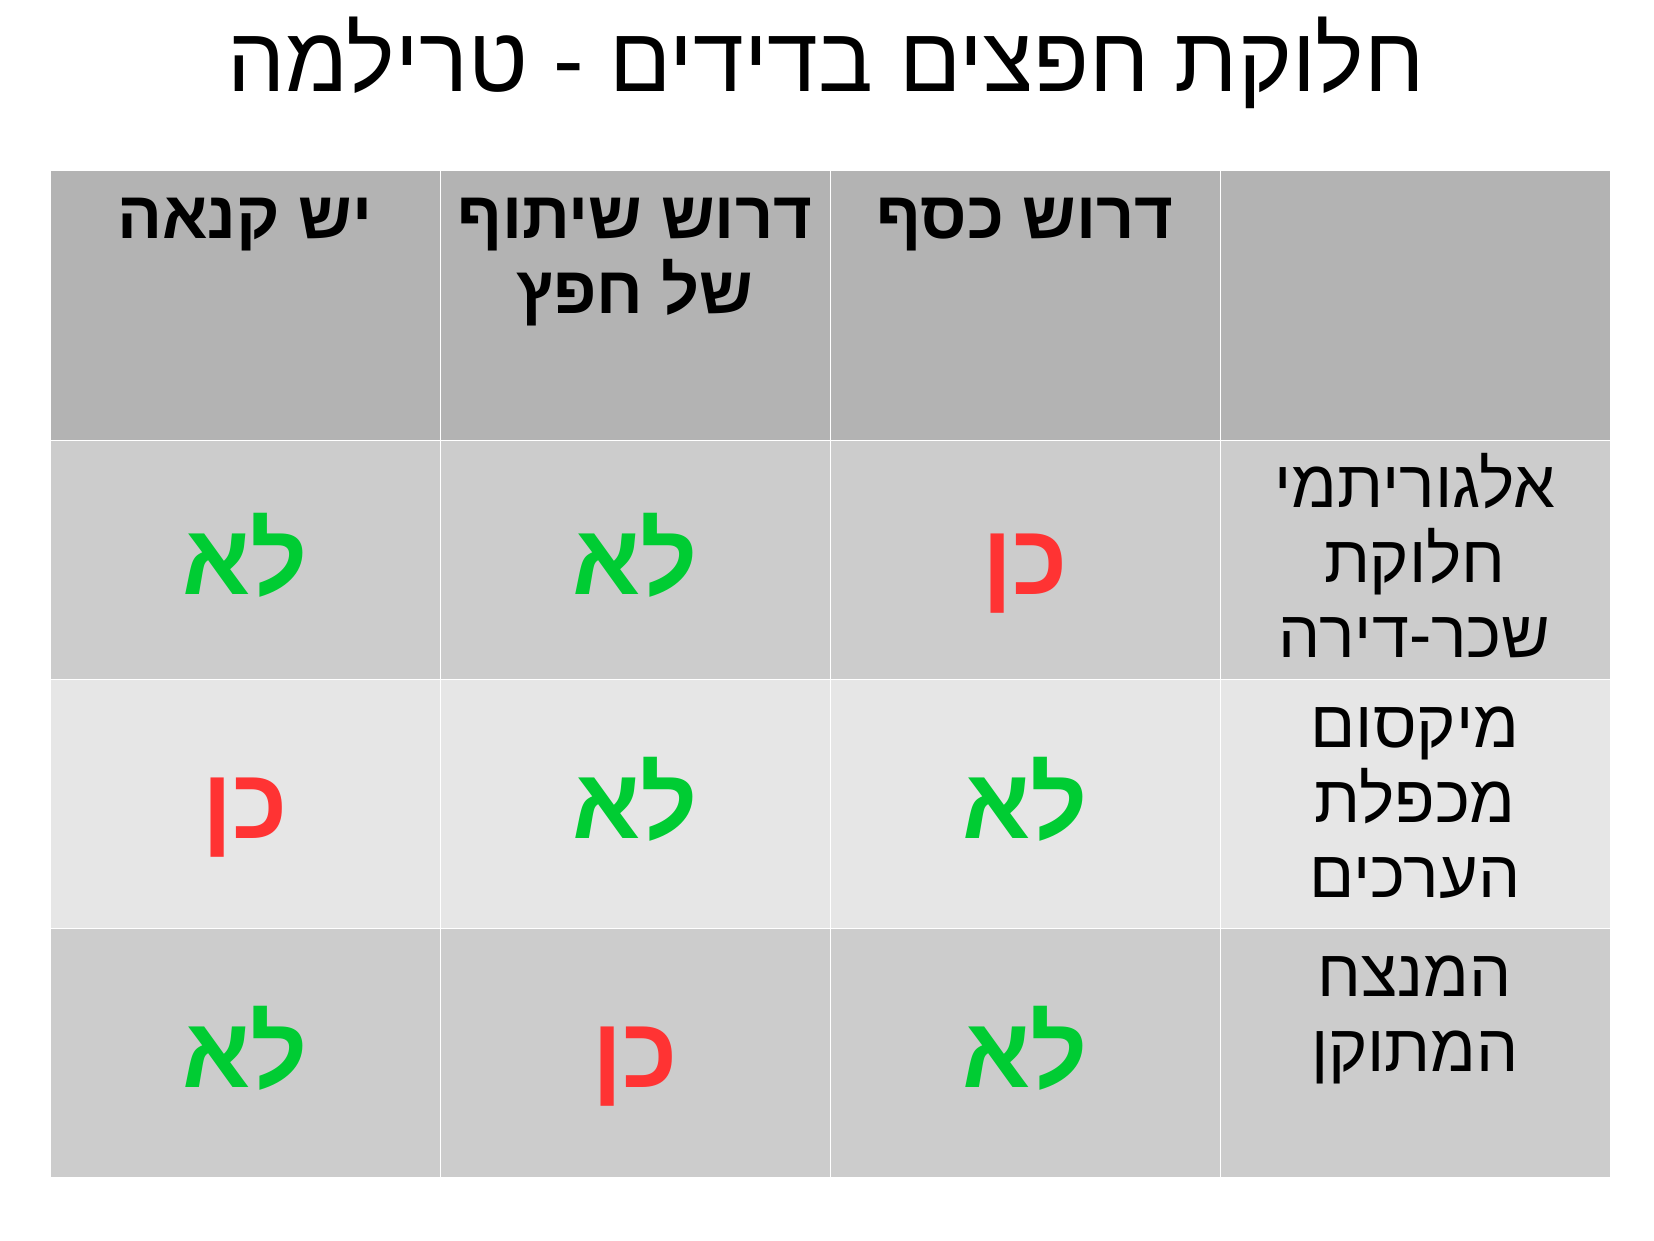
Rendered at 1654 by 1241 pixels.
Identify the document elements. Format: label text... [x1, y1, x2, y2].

table_cell אלגוריתמי חלוקת שכר-דירה [1221, 441, 1610, 679]
table_cell כן [51, 680, 440, 928]
table_header יש קנאה [51, 171, 440, 440]
table_cell לא [441, 441, 830, 679]
table_cell לא [831, 929, 1220, 1177]
table_header דרוש כסף [831, 171, 1220, 440]
table_header דרוש שיתוף של חפץ [441, 171, 830, 440]
table_cell כן [441, 929, 830, 1177]
table_cell לא [51, 441, 440, 679]
table_cell המנצח המתוקן [1221, 929, 1610, 1177]
table_cell לא [831, 680, 1220, 928]
table_header [1221, 171, 1610, 440]
title חלוקת חפצים בדידים - טרילמה [0, 0, 1654, 136]
table_cell לא [441, 680, 830, 928]
table_cell לא [51, 929, 440, 1177]
table_cell מיקסום מכפלת הערכים [1221, 680, 1610, 928]
table_cell כן [831, 441, 1220, 679]
